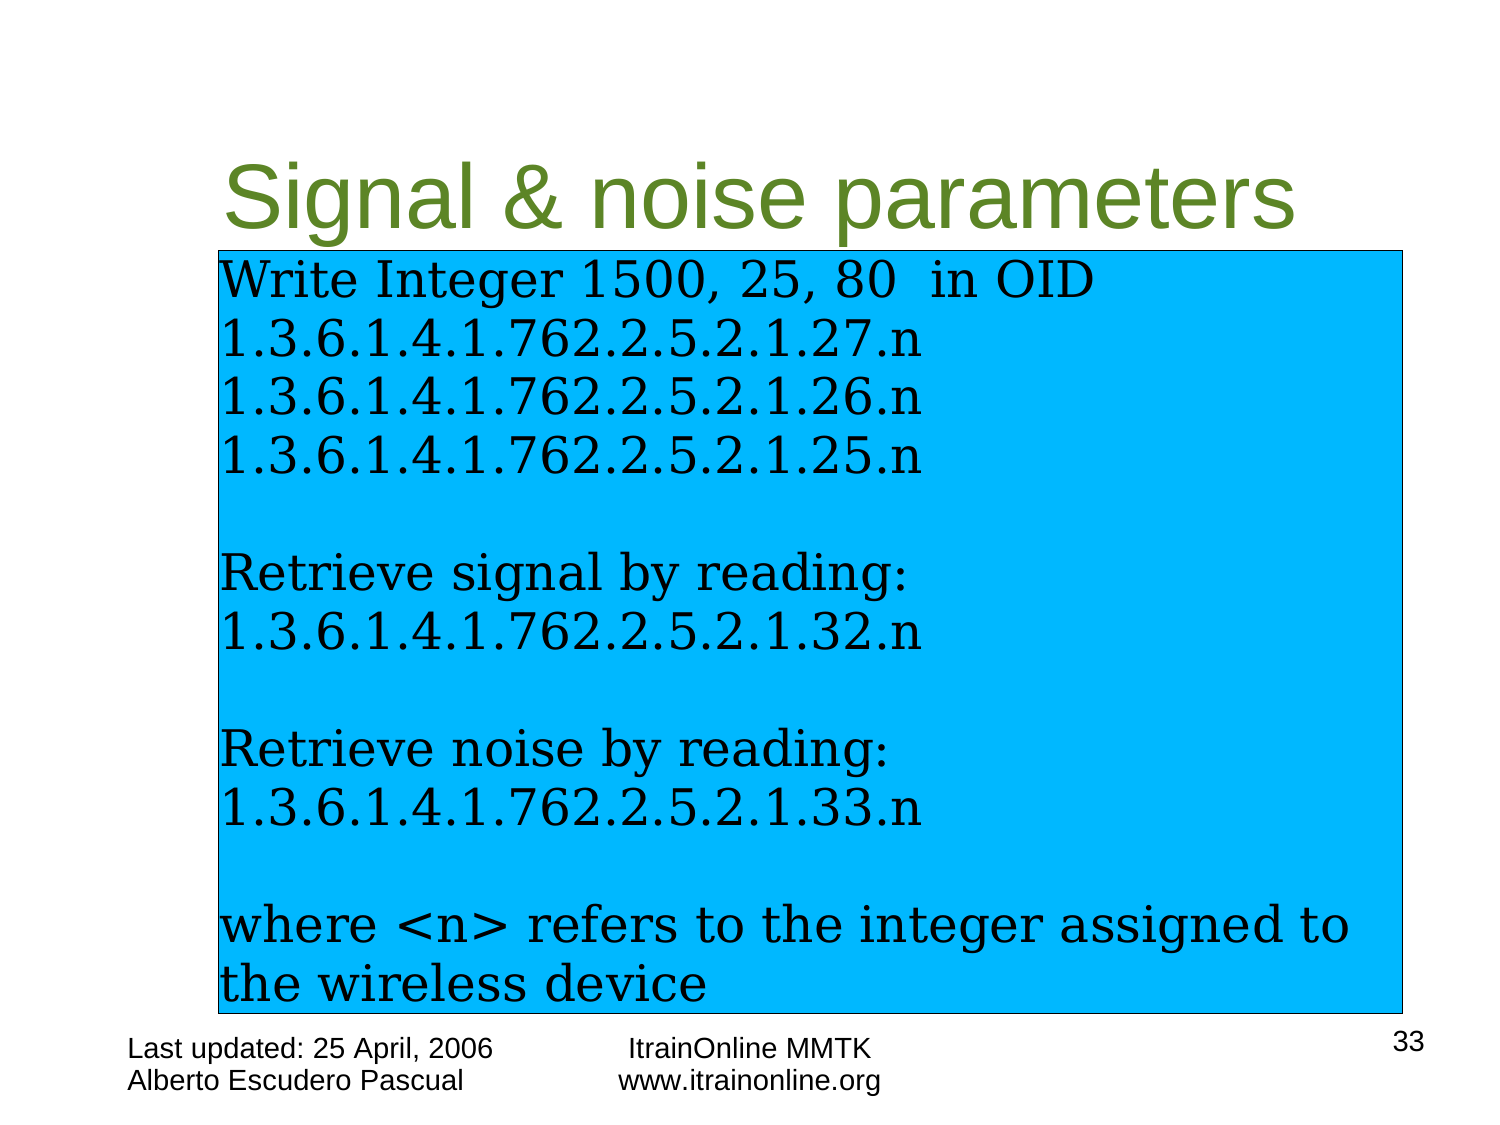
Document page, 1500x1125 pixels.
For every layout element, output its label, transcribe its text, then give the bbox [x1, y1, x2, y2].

chart [218, 250, 1403, 1014]
text_box Signal & noise parameters [133, 100, 1388, 298]
